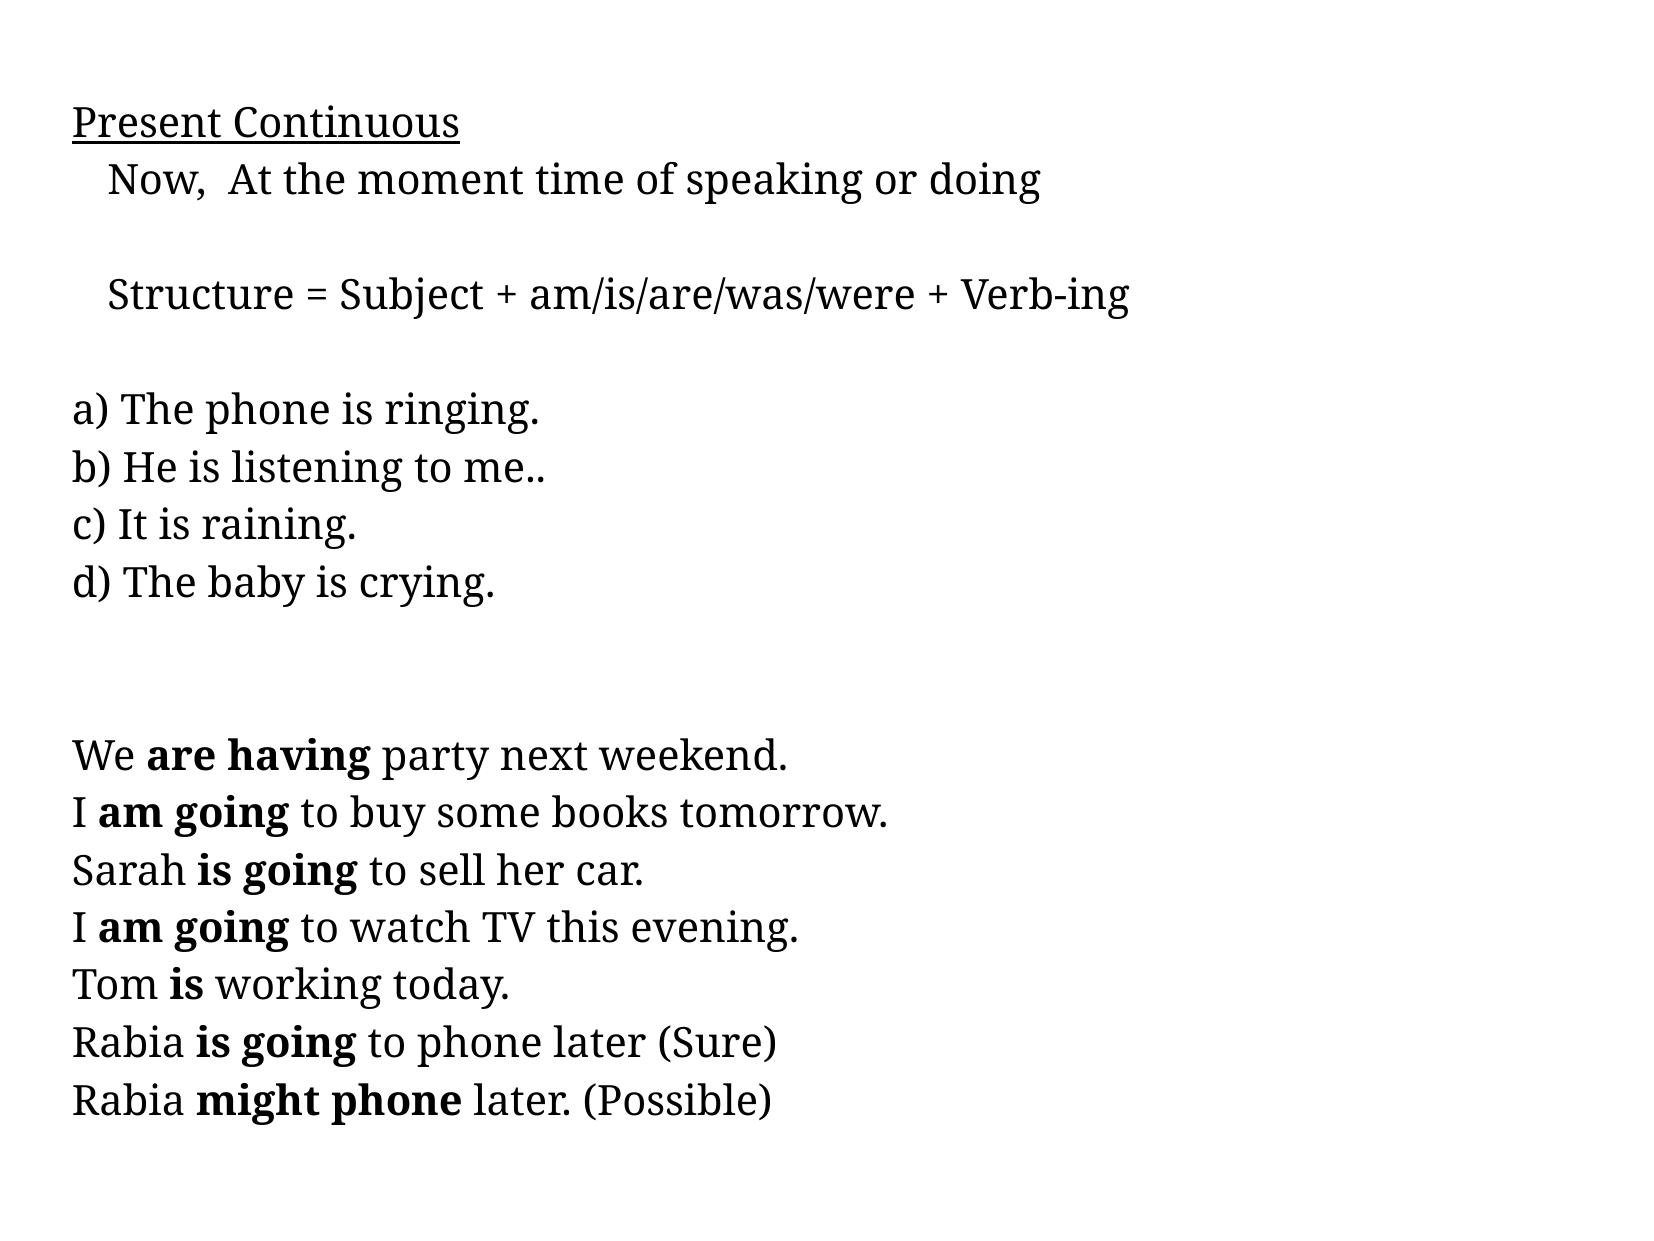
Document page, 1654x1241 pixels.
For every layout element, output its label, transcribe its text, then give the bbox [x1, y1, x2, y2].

text_box Present Continuous Now, At the moment time of speaking or doing Structure = Subject + am/is/are/was/were + Verb-ing The phone is ringing. He is listening to me.. It is raining. The baby is crying. We are having party next weekend. I am going to buy some books tomorrow. Sarah is going to sell her car. I am going to watch TV this evening. Tom is working today. Rabia is going to phone later (Sure) Rabia might phone later. (Possible) [71, 31, 1560, 1140]
